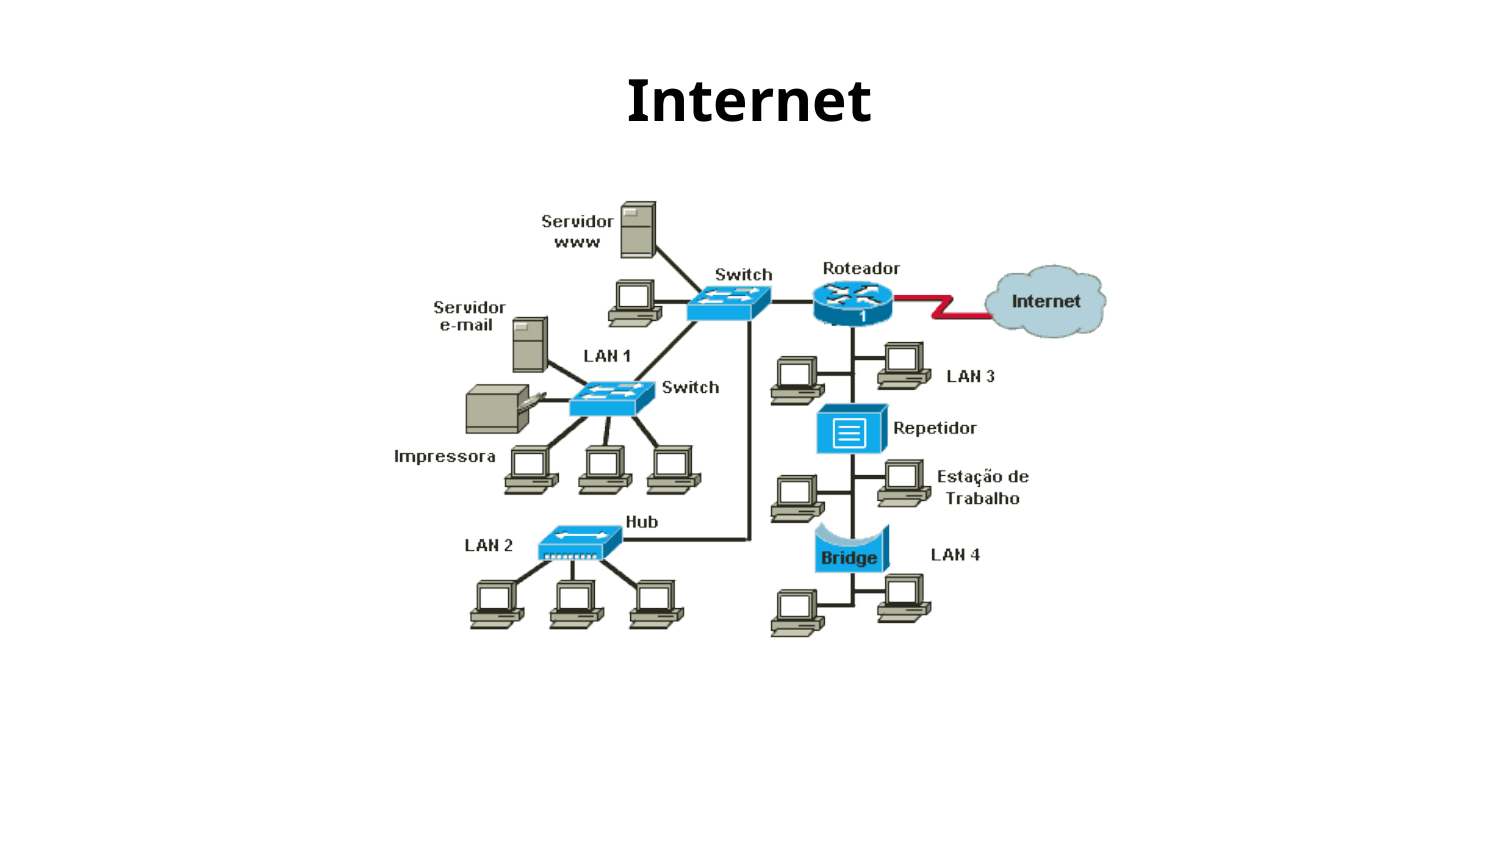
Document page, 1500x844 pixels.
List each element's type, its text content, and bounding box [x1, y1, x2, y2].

title Internet [75, 48, 1426, 142]
picture [389, 198, 1112, 644]
